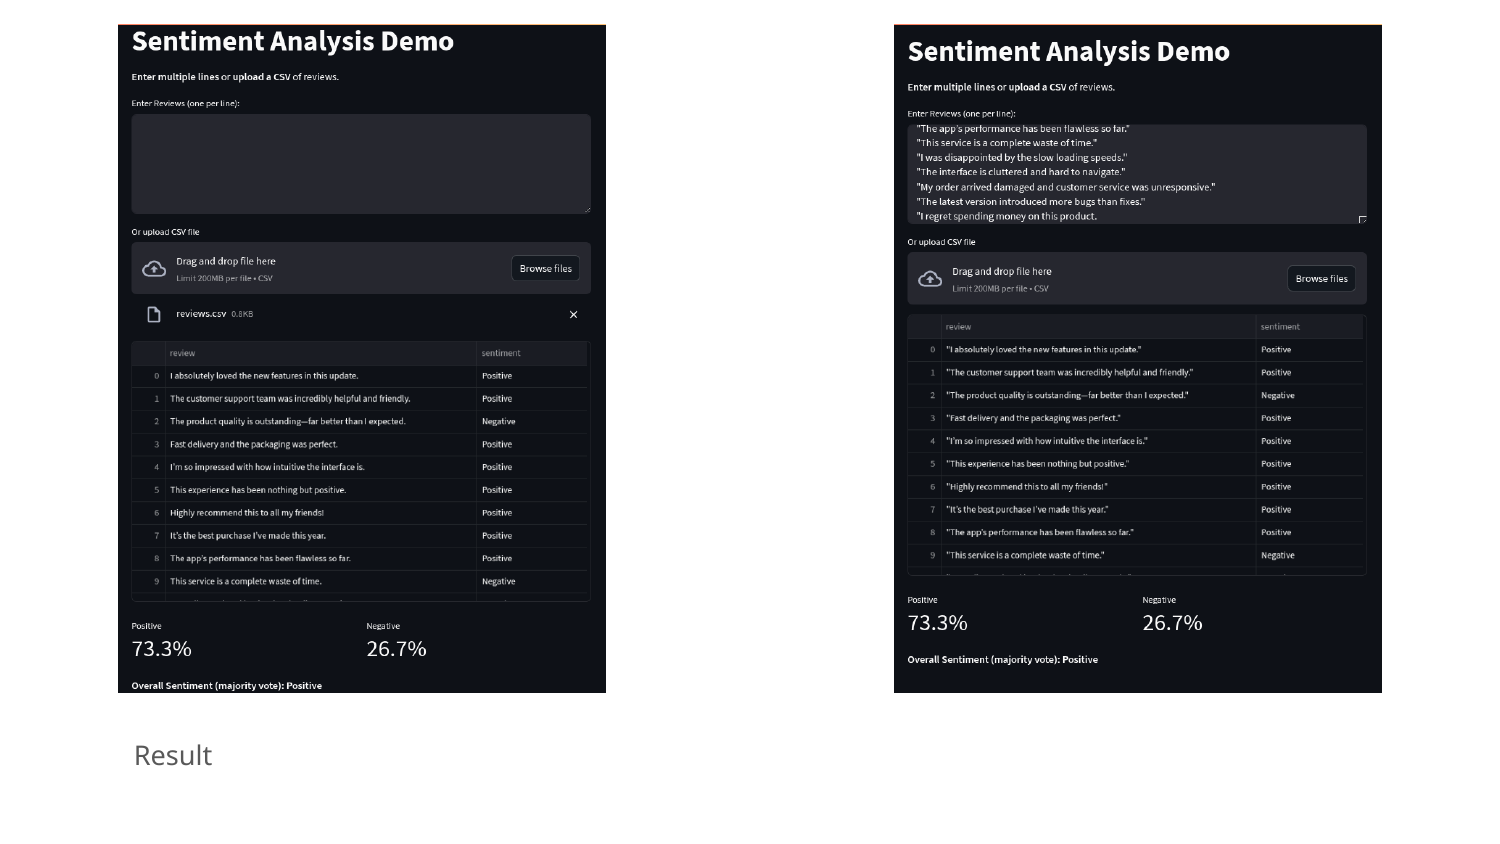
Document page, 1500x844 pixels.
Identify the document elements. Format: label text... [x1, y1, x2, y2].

picture [894, 24, 1382, 693]
picture [118, 24, 606, 693]
list Result [118, 717, 1382, 793]
